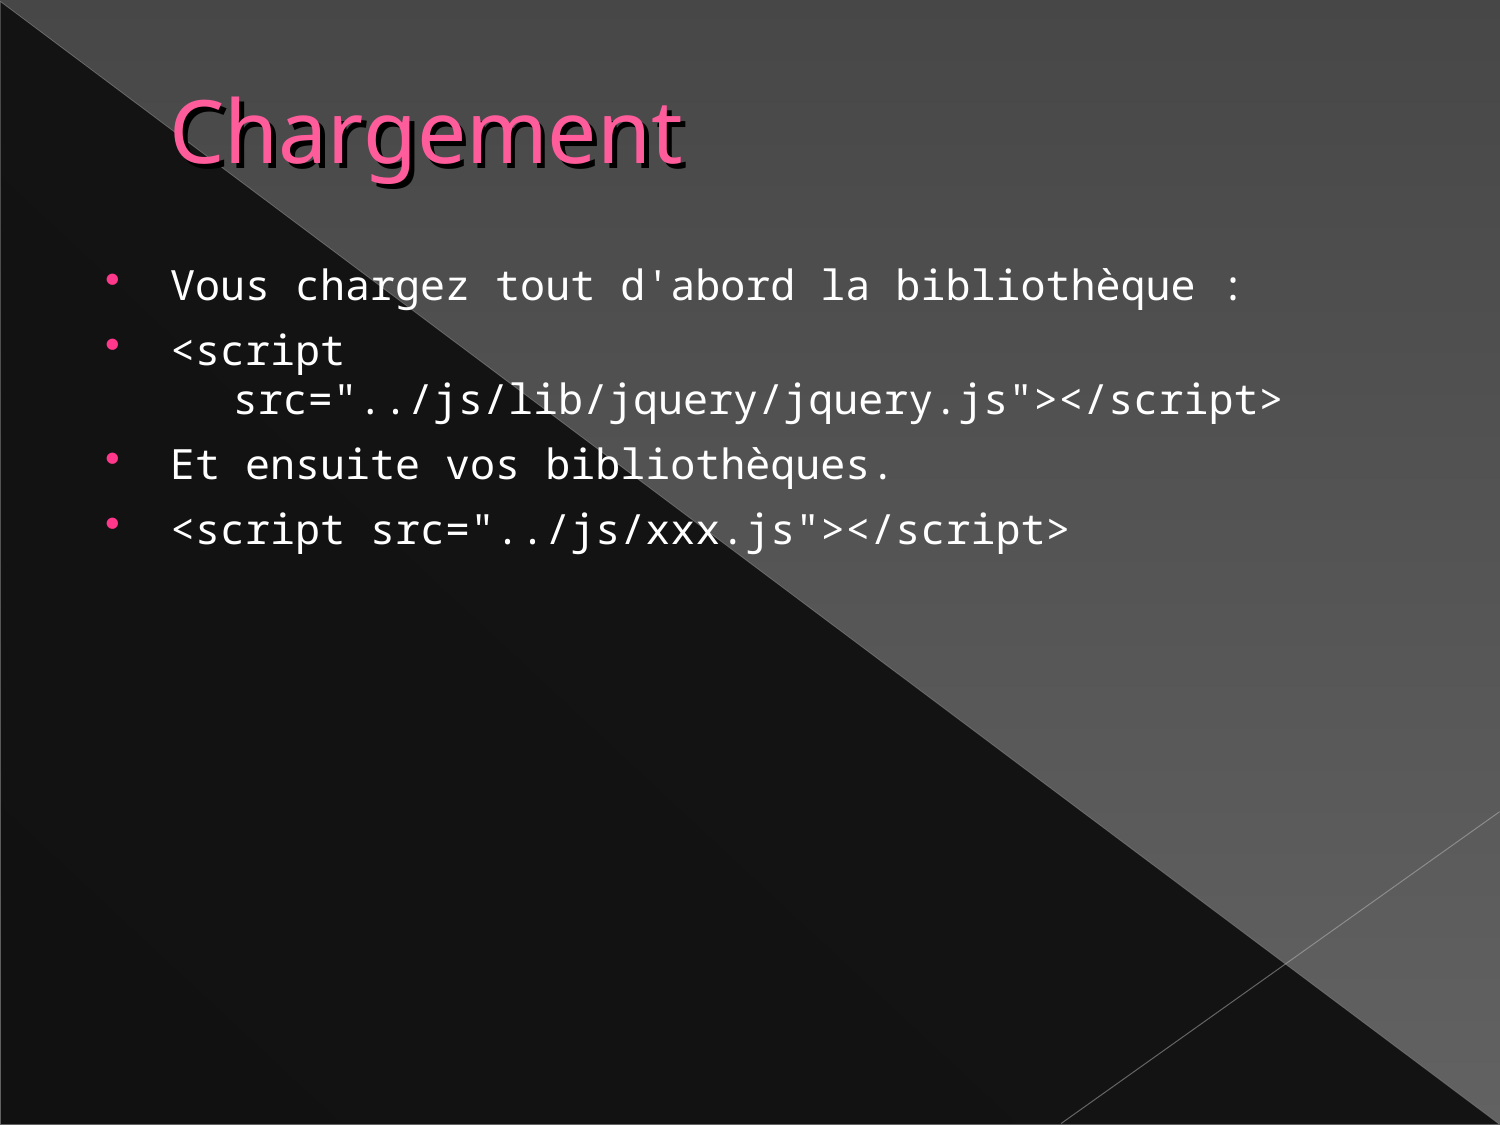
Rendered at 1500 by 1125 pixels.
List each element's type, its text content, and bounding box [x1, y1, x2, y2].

title Chargement [75, 43, 1426, 213]
list Vous chargez tout d'abord la bibliothèque : <script src="../js/lib/jquery/jquery.js"></script> Et ensuite vos bibliothèques. <script src="../js/xxx.js"></script> [70, 251, 1421, 923]
